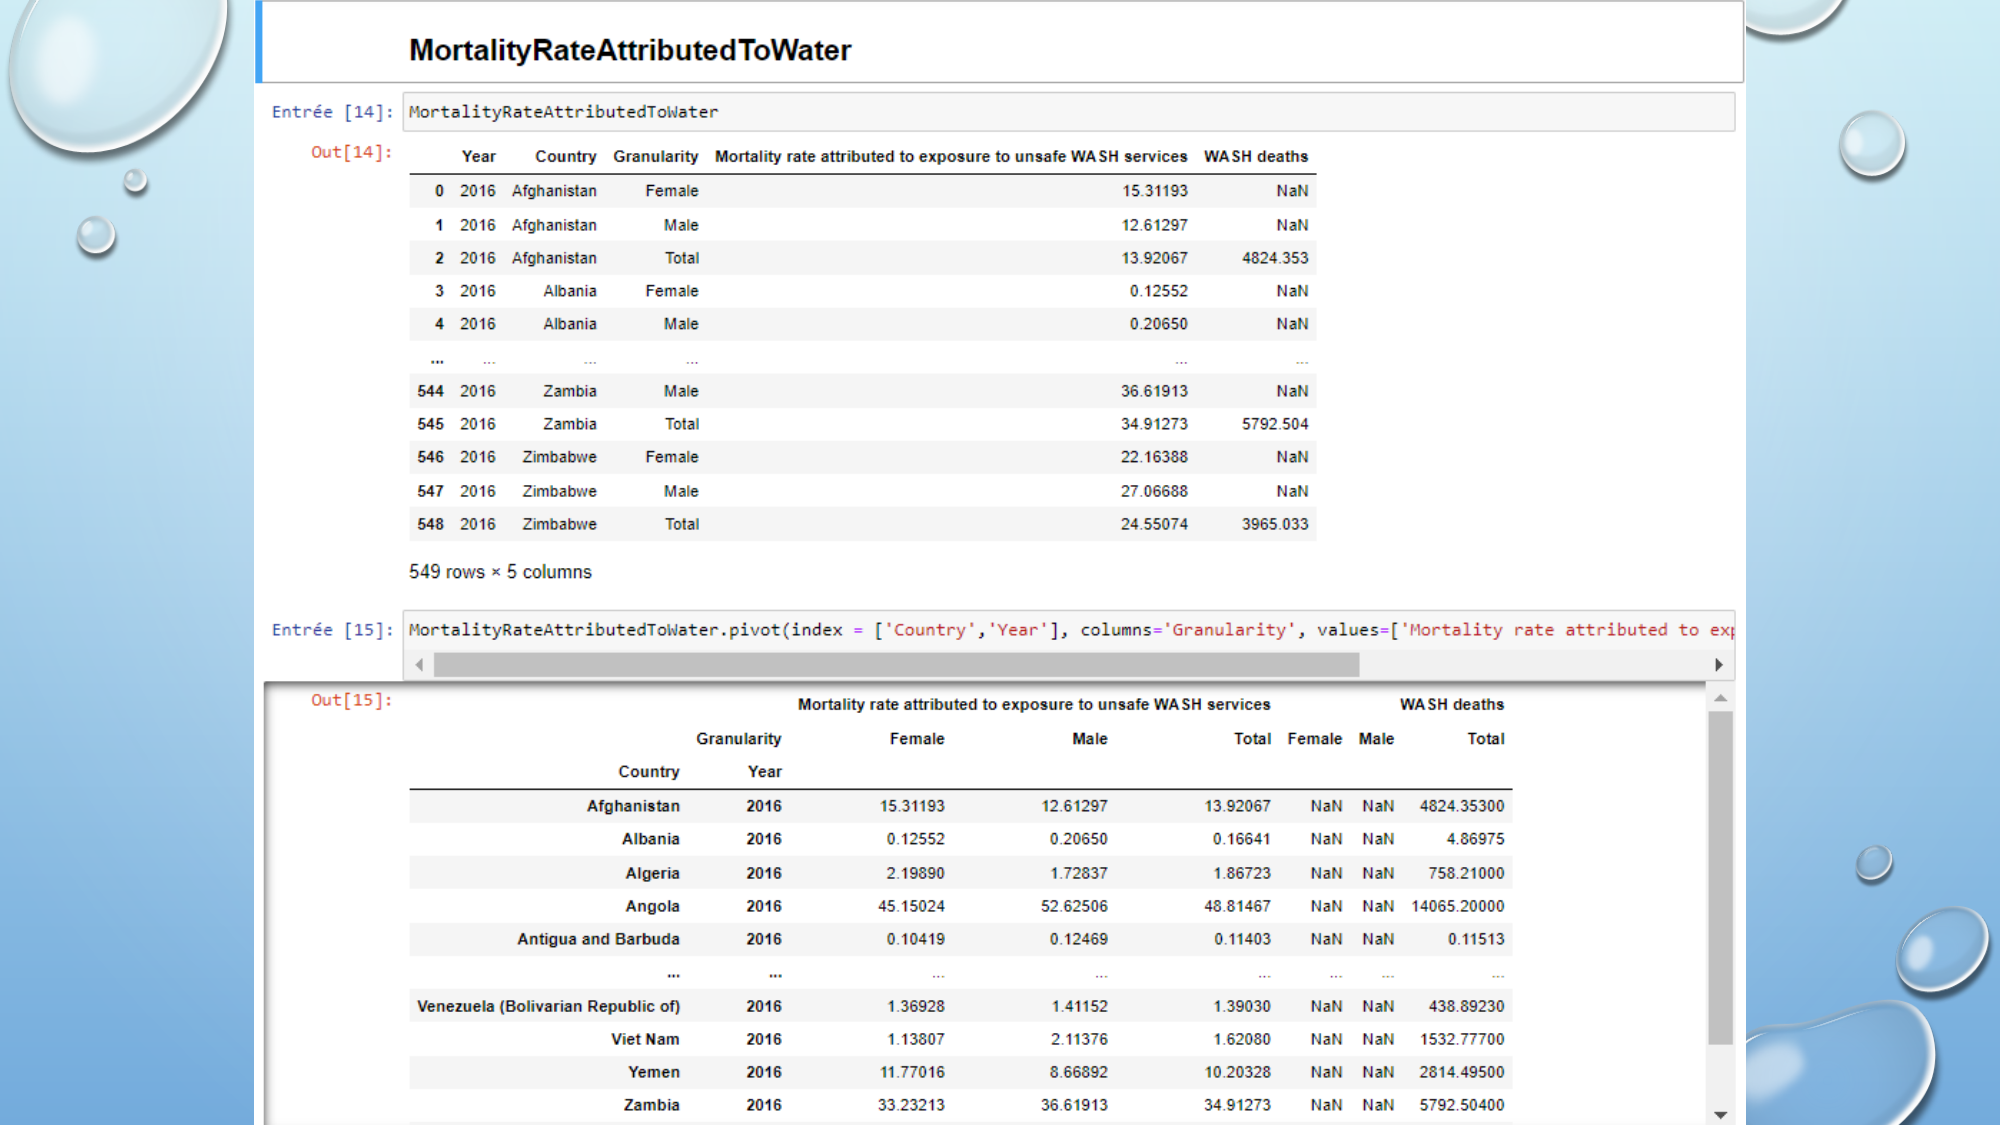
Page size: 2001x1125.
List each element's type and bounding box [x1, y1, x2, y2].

picture [254, 0, 1746, 1125]
